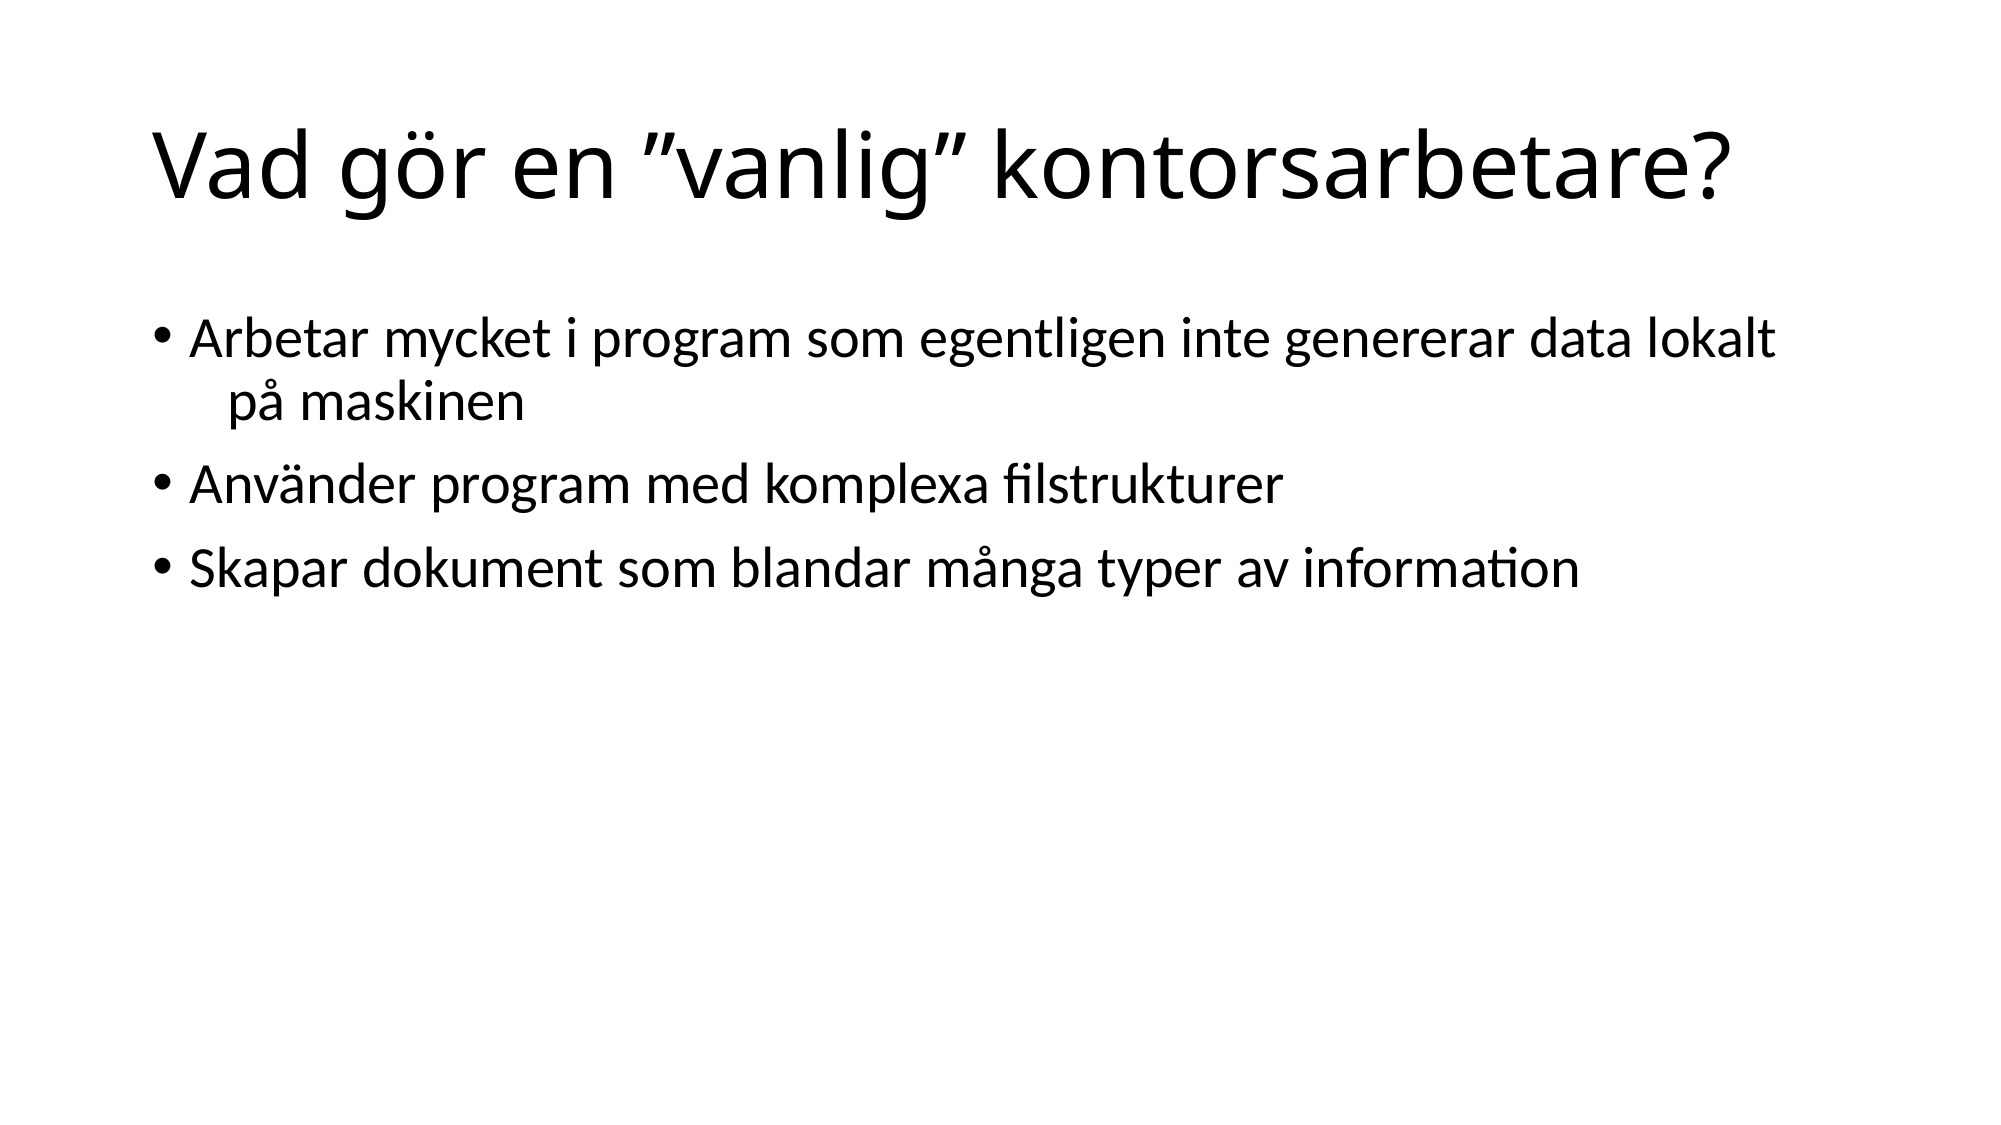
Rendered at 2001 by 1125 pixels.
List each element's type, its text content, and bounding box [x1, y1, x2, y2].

list Arbetar mycket i program som egentligen inte genererar data lokalt på maskinen Använder program med komplexa filstrukturer Skapar dokument som blandar många typer av information [137, 299, 1863, 1014]
title Vad gör en ”vanlig” kontorsarbetare? [137, 59, 1863, 278]
